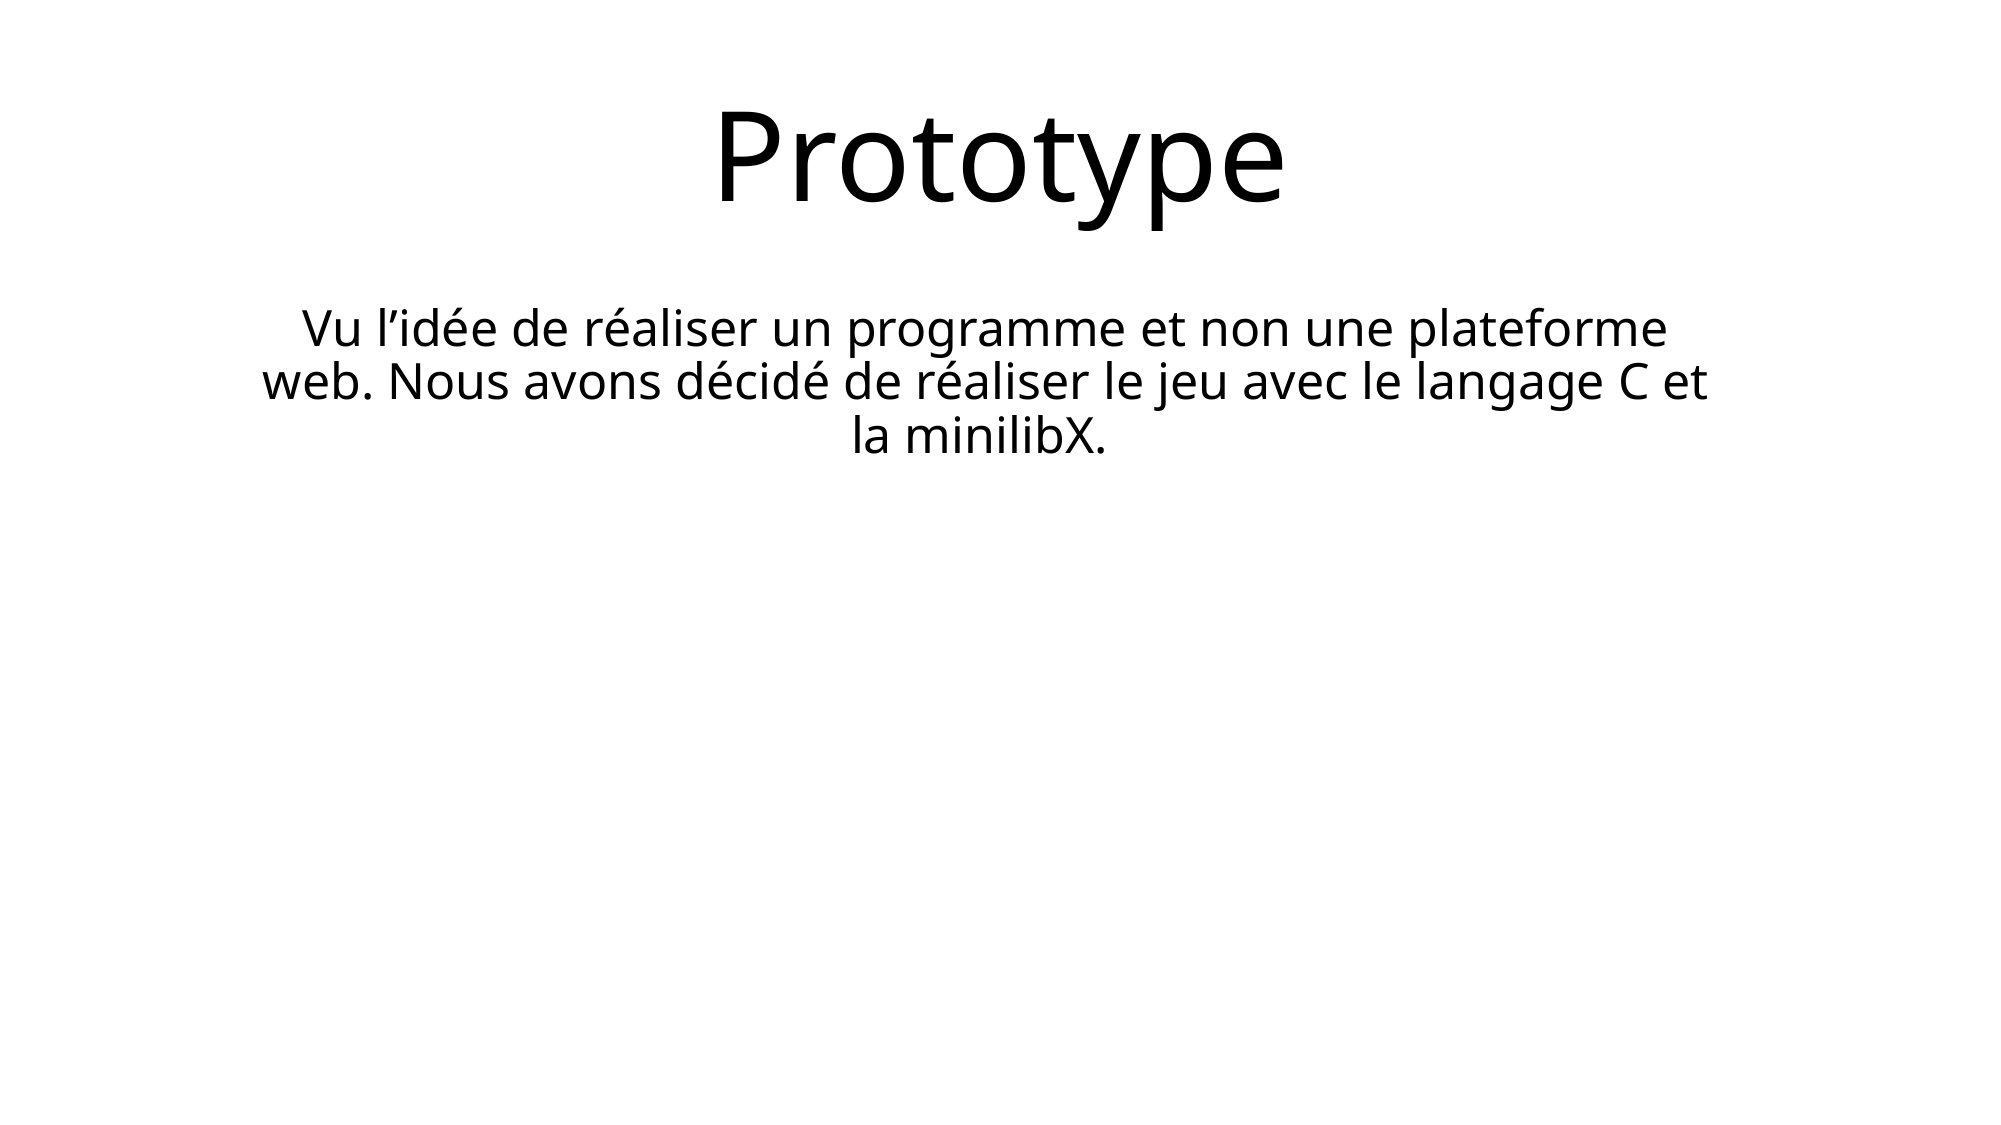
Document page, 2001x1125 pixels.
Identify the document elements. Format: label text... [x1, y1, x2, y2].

text_box Vu l’idée de réaliser un programme et non une plateforme web. Nous avons décidé de réaliser le jeu avec le langage C et la minilibX. [236, 295, 1737, 567]
title Prototype [249, 0, 1750, 237]
